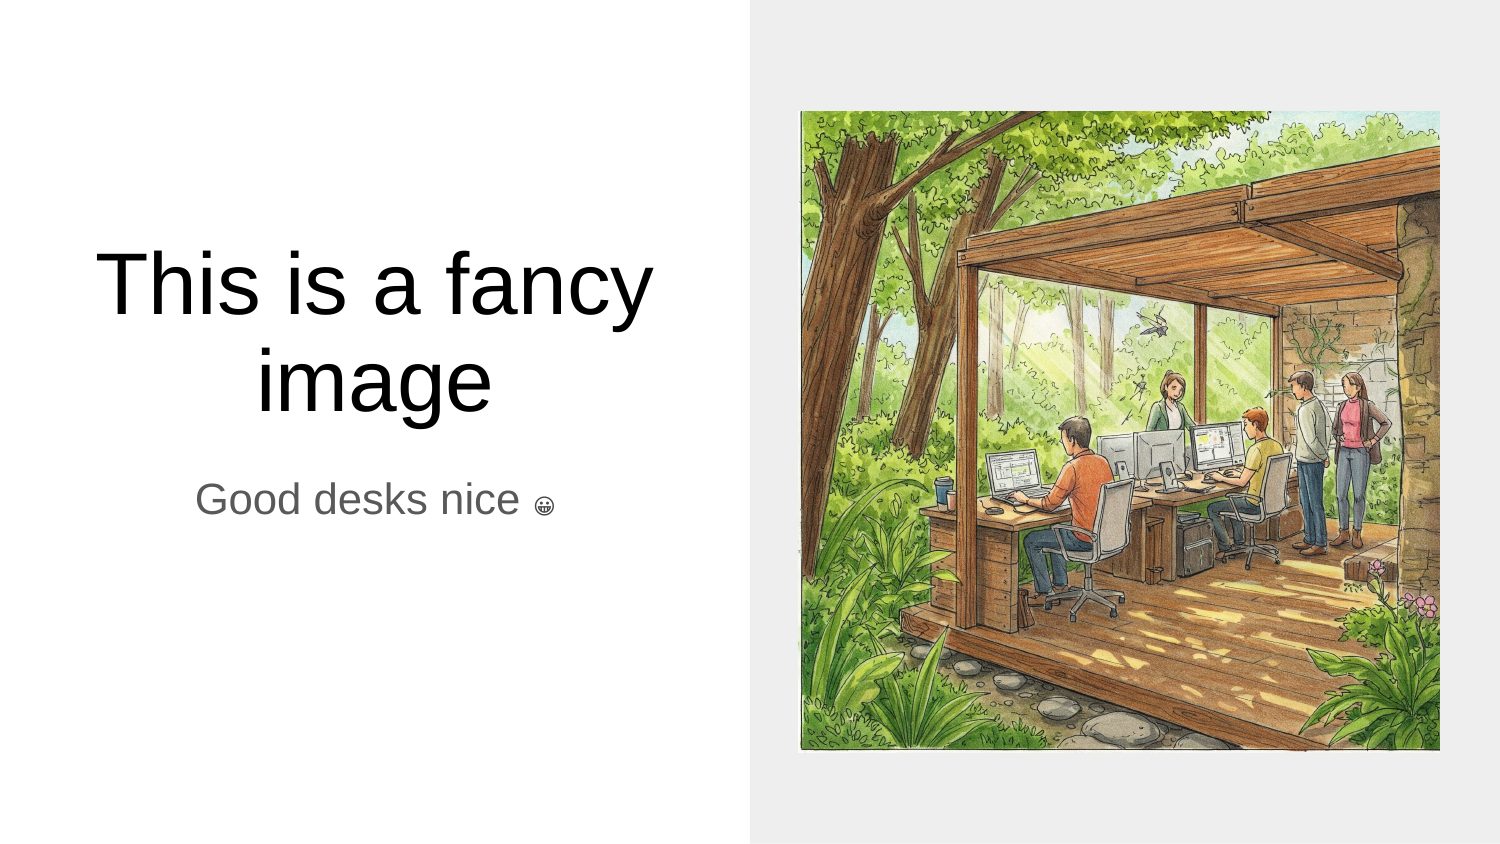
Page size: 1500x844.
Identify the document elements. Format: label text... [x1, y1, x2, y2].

subtitle Good desks nice 😀 [43, 459, 708, 663]
picture [798, 111, 1440, 753]
title This is a fancy image [43, 202, 708, 446]
